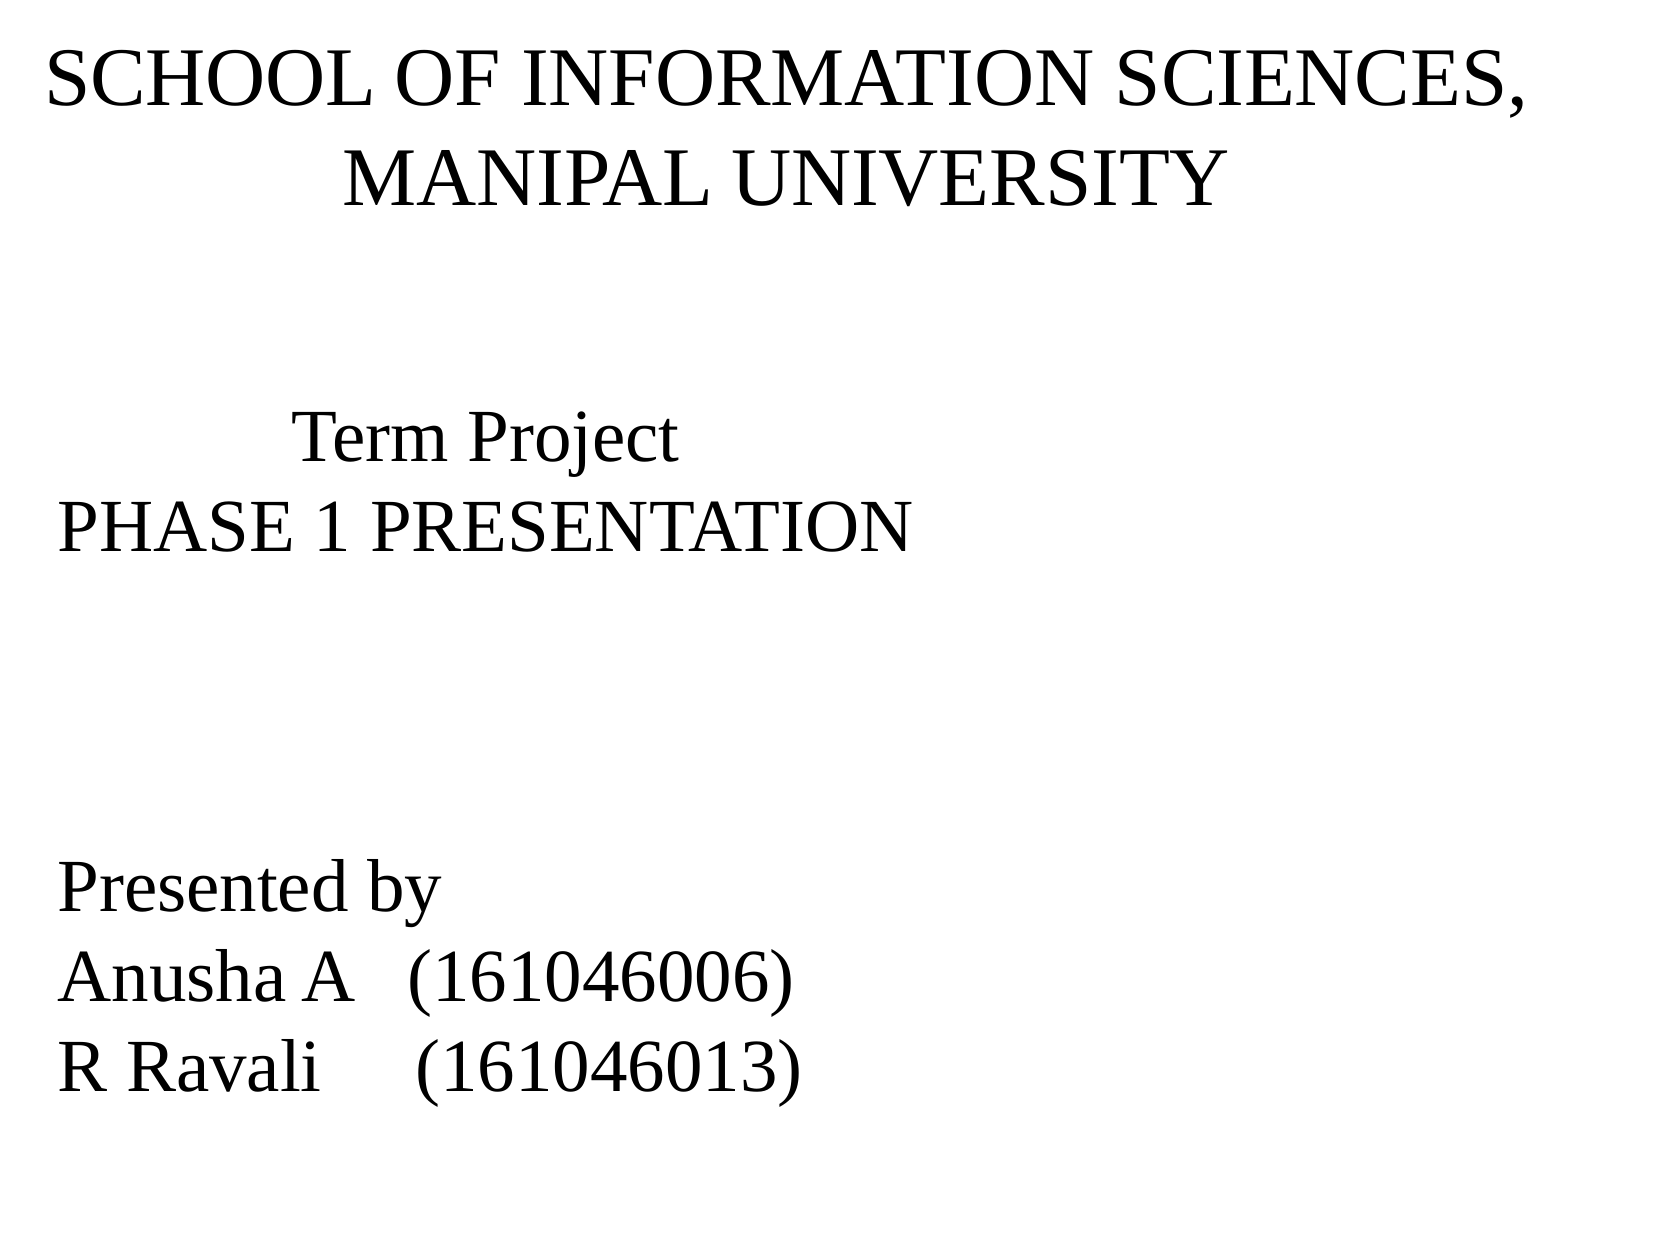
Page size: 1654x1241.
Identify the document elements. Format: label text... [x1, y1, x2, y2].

title SCHOOL OF INFORMATION SCIENCES, MANIPAL UNIVERSITY [42, 18, 1531, 226]
text_box Term Project PHASE 1 PRESENTATION Presented by Anusha A (161046006) R Ravali (161046013) [42, 379, 1607, 1122]
